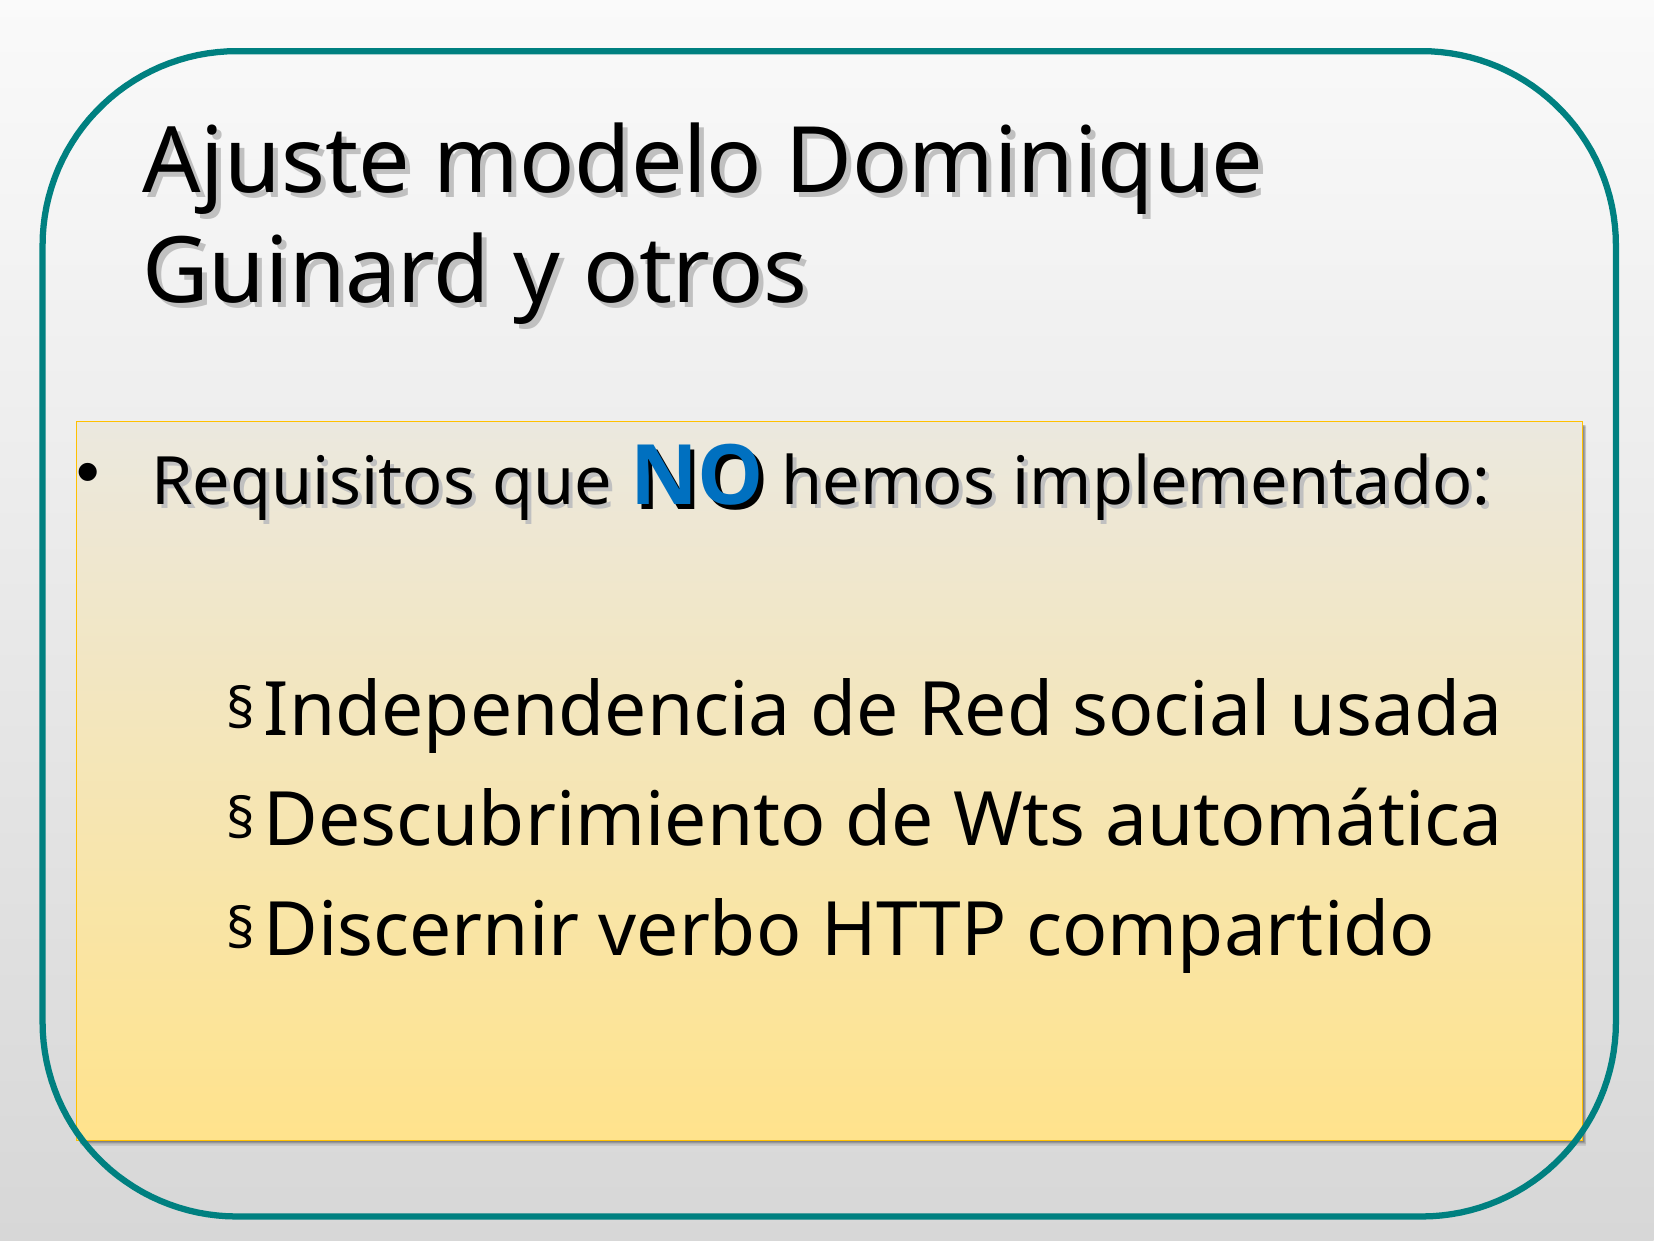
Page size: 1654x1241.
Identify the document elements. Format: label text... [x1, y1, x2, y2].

title Ajuste modelo Dominique Guinard y otros [1556, 99, 1631, 322]
title Ajuste modelo Dominique Guinard y otros [142, 99, 1612, 322]
list Requisitos que NO hemos implementado: Independencia de Red social usada Descubrimiento de Wts automática Discernir verbo HTTP compartido [76, 421, 1583, 1141]
